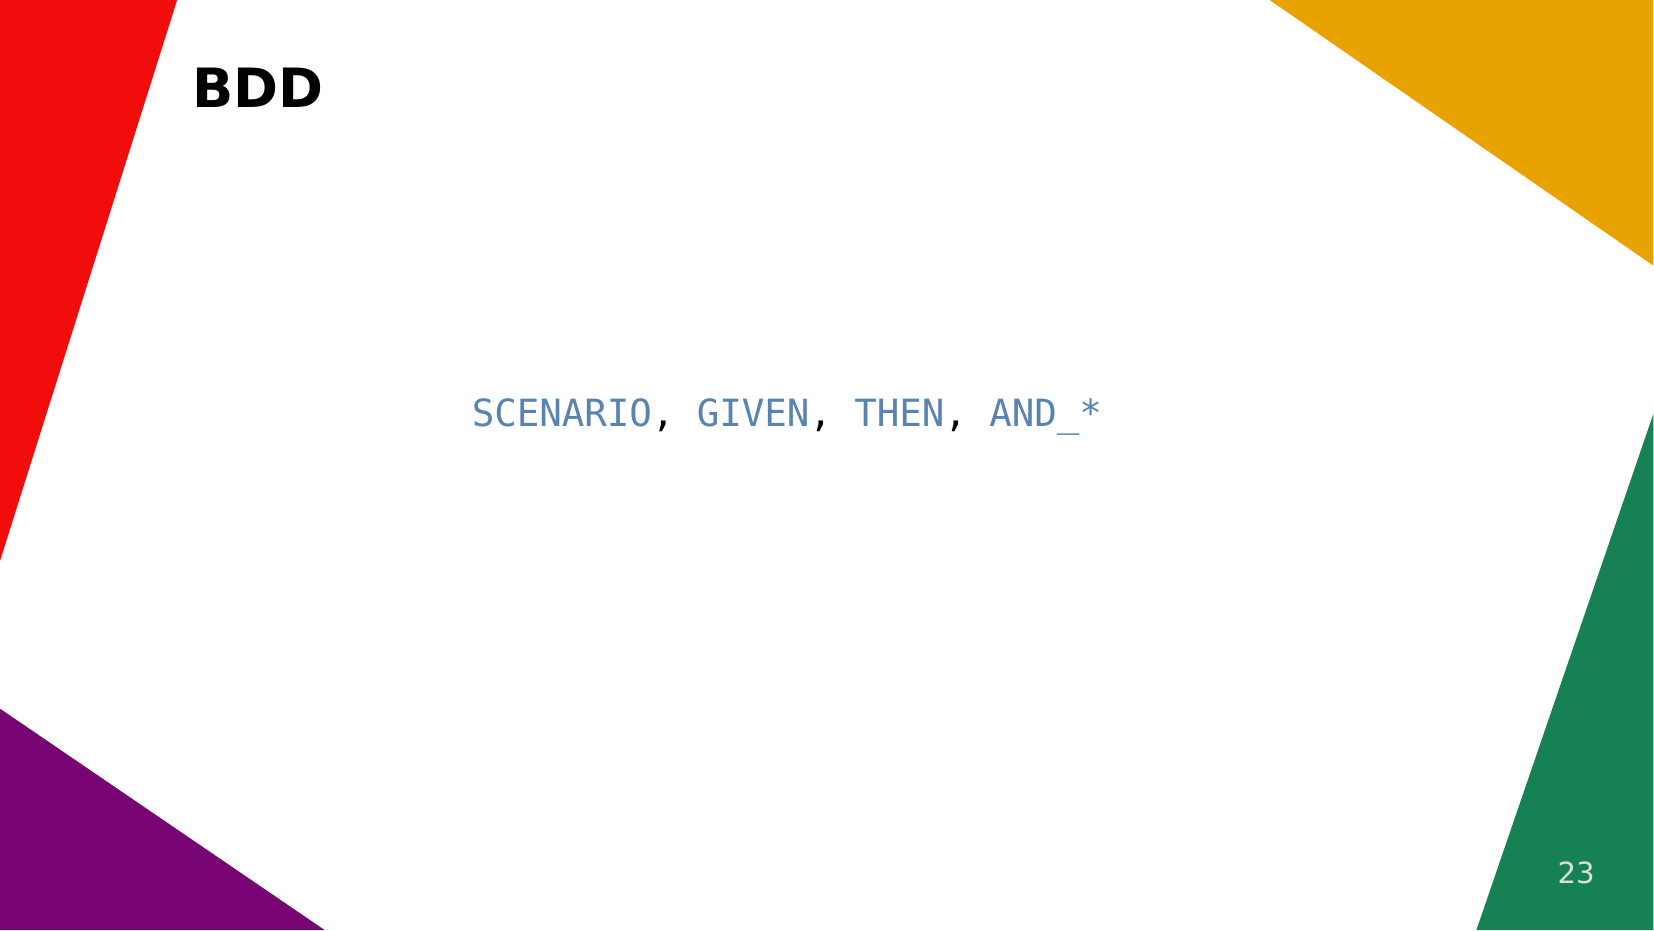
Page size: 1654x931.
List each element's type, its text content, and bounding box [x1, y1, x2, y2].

text_box SCENARIO, GIVEN, THEN, AND_* [457, 383, 1118, 443]
text_box BDD [177, 17, 1241, 159]
